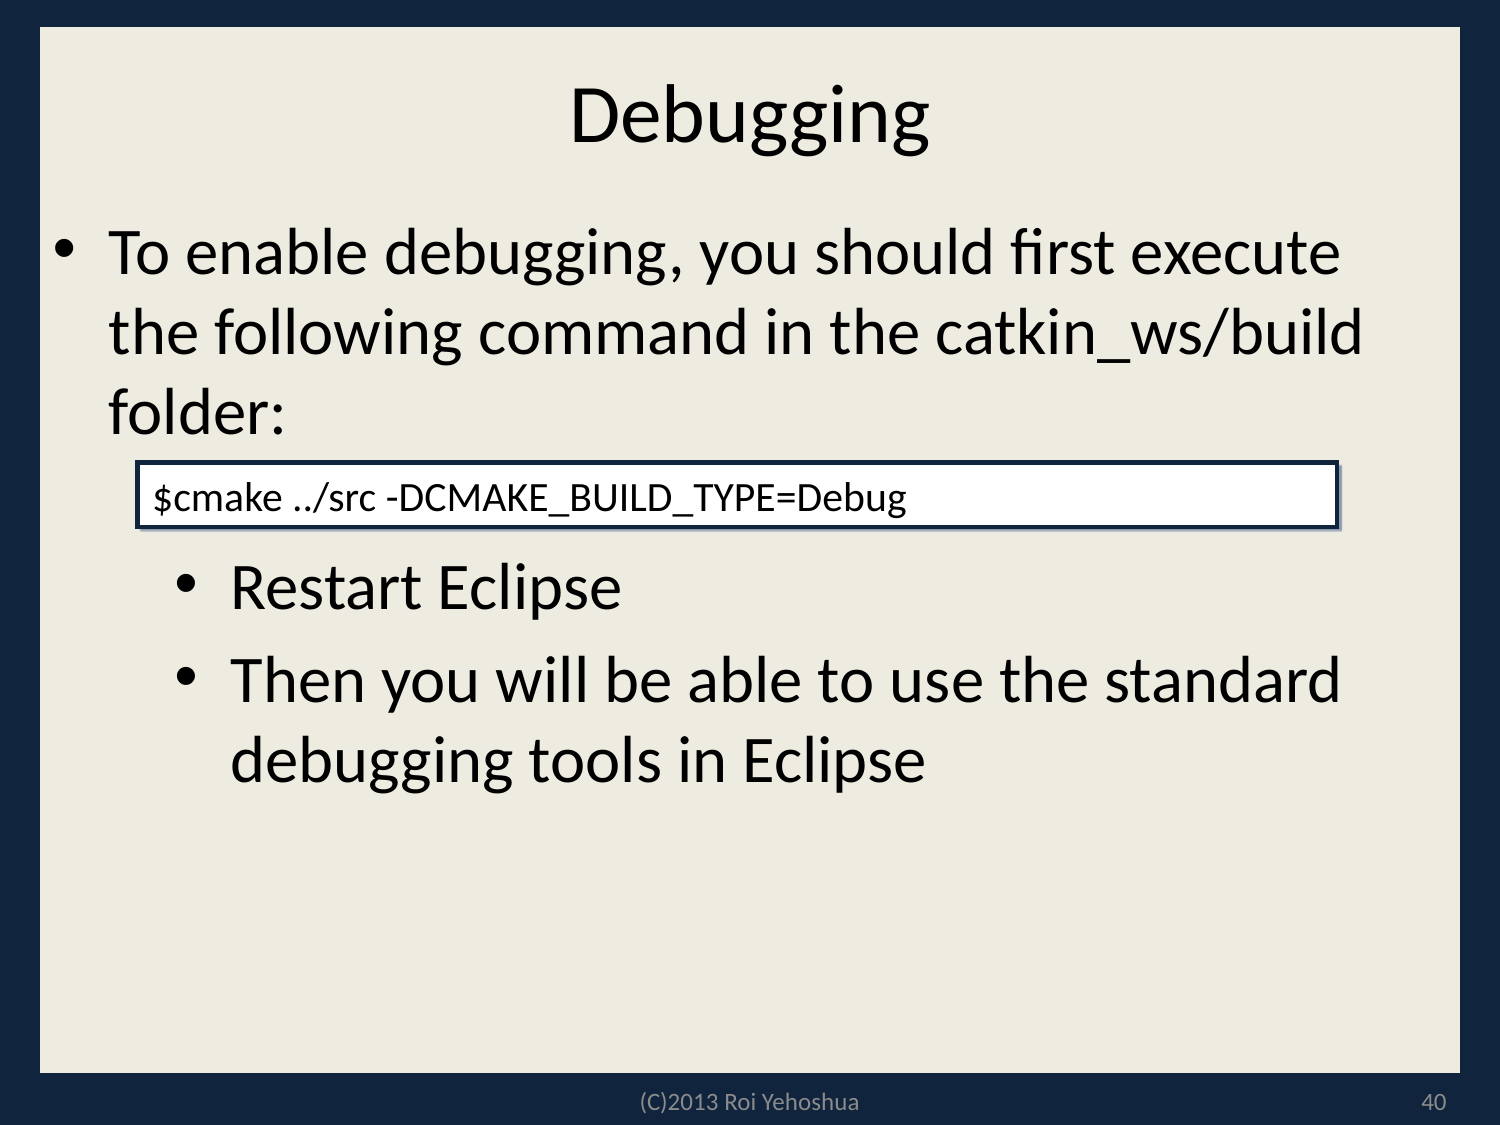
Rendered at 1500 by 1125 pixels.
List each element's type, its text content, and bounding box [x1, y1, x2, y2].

slide_number <number> [1111, 1080, 1462, 1125]
title Debugging [37, 31, 1463, 188]
text_box $cmake ../src -DCMAKE_BUILD_TYPE=Debug [137, 462, 1338, 528]
list To enable debugging, you should first execute the following command in the catkin_ws/build folder: Restart Eclipse Then you will be able to use the standard debugging tools in Eclipse [37, 200, 1463, 1080]
footer (C)2013 Roi Yehoshua [512, 1074, 988, 1125]
